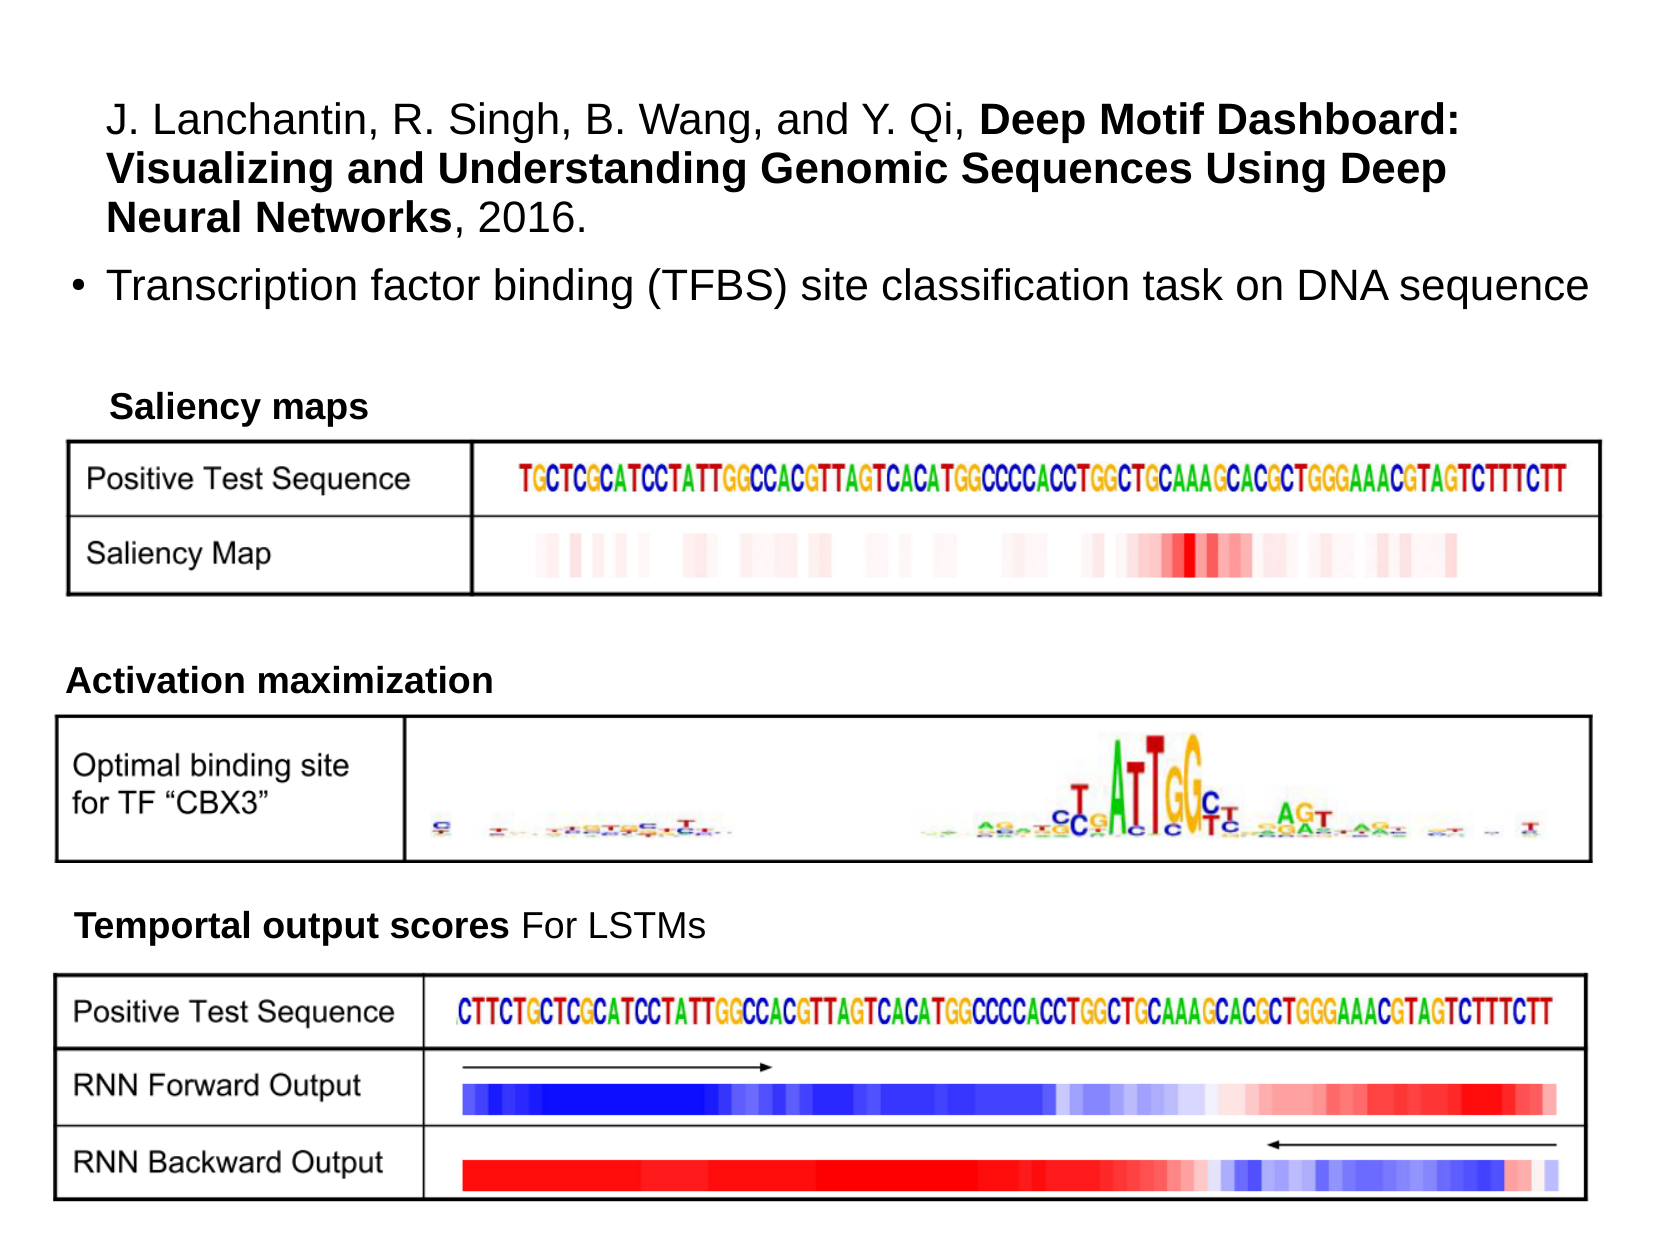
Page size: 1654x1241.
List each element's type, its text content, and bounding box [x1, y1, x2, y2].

text_box Temportal output scores For LSTMs [59, 897, 722, 955]
list J. Lanchantin, R. Singh, B. Wang, and Y. Qi, Deep Motif Dashboard: Visualizing and Understanding Genomic Sequences Using Deep Neural Networks, 2016. Transcription factor binding (TFBS) site classification task on DNA sequence [59, 94, 1595, 355]
text_box Activation maximization [50, 651, 510, 709]
picture [50, 708, 1595, 863]
picture [47, 968, 1594, 1205]
text_box Saliency maps [94, 377, 385, 435]
picture [62, 436, 1607, 603]
